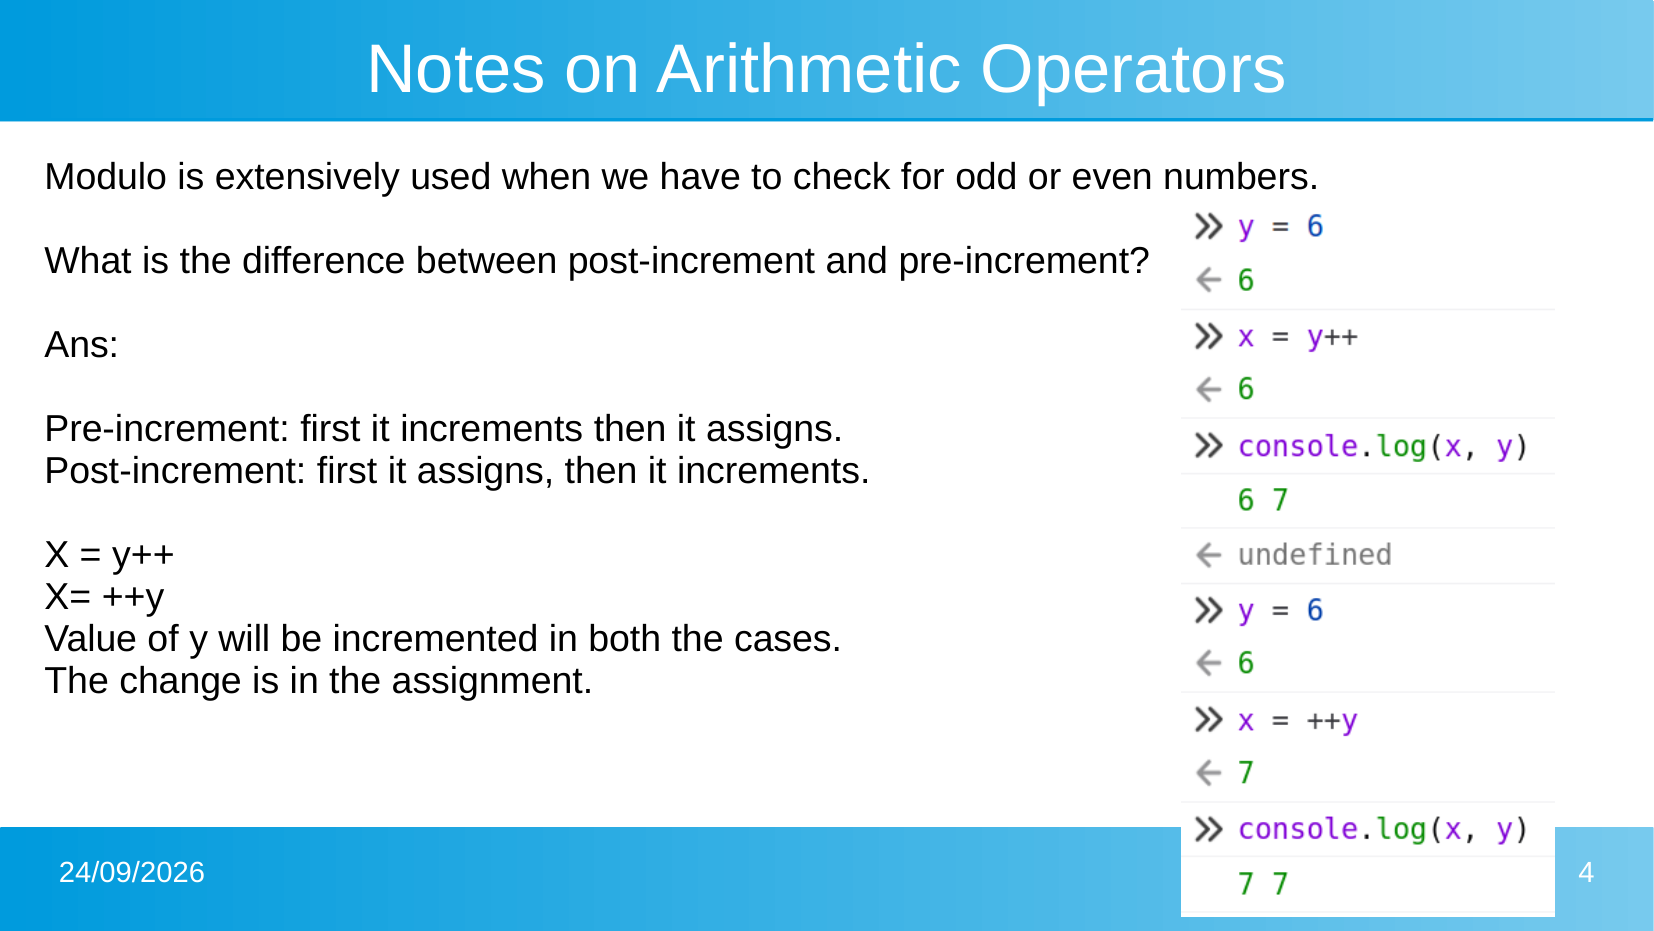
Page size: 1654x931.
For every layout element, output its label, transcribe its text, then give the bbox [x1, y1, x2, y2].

picture [1181, 206, 1555, 917]
text_box Modulo is extensively used when we have to check for odd or even numbers. What is the difference between post-increment and pre-increment? Ans: Pre-increment: first it increments then it assigns. Post-increment: first it assigns, then it increments. X = y++ X= ++y Value of y will be incremented in both the cases. The change is in the assignment. [29, 147, 1418, 709]
title Notes on Arithmetic Operators [59, 29, 1595, 108]
